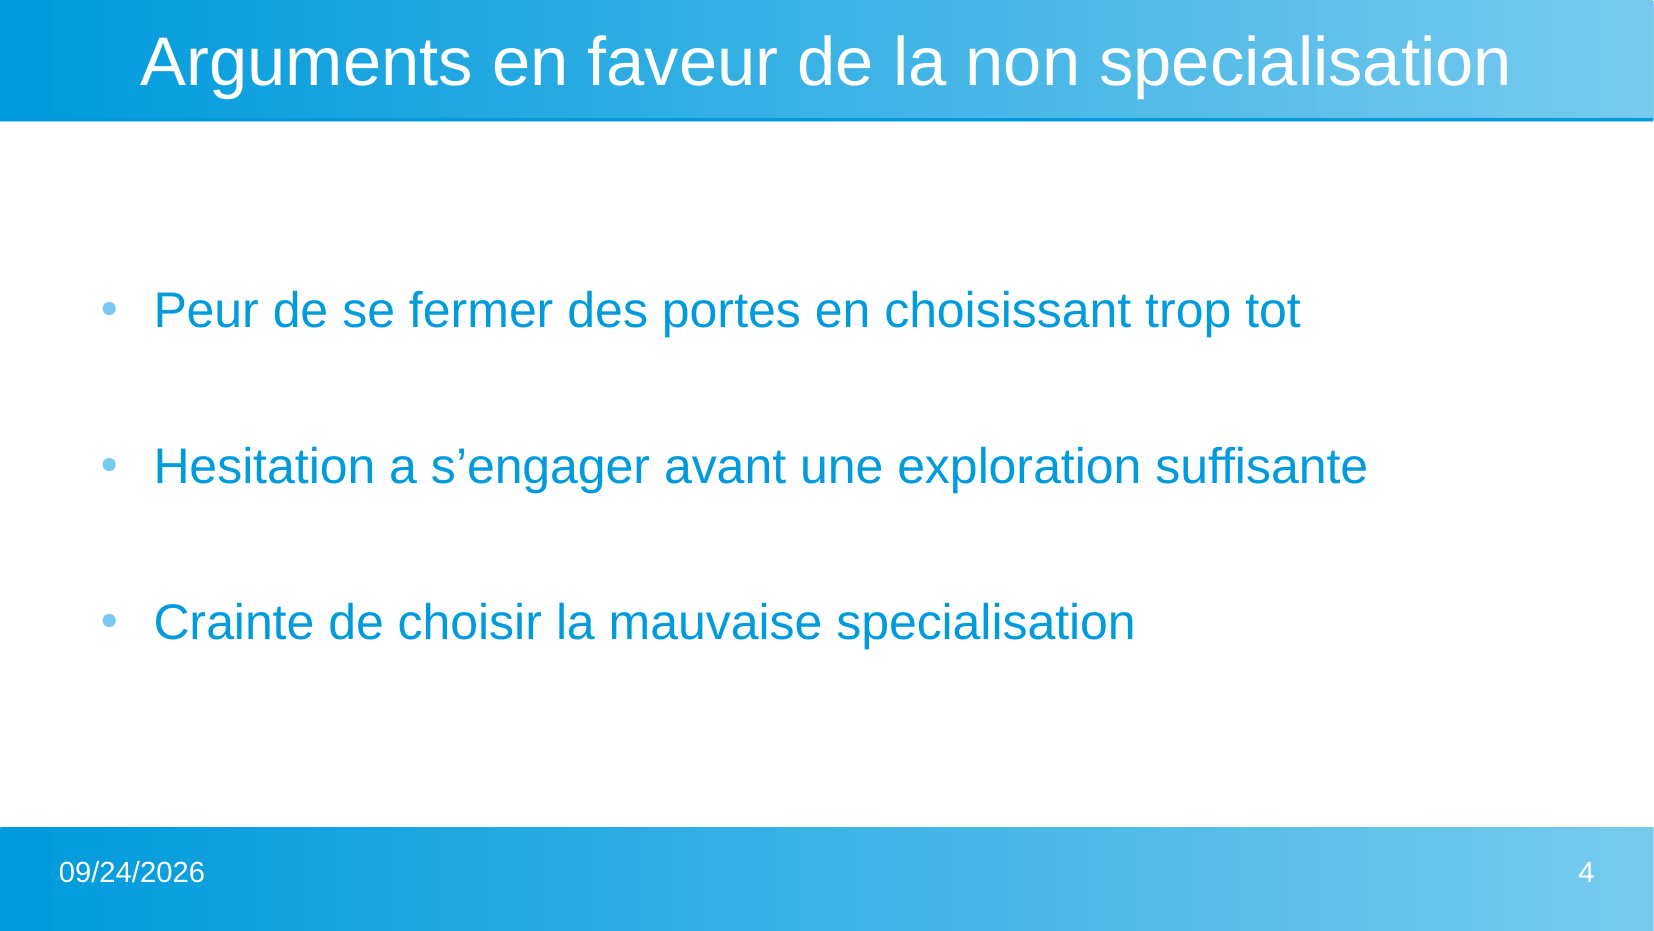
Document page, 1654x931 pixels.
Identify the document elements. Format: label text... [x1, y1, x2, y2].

title Arguments en faveur de la non specialisation [82, 0, 1571, 165]
list Peur de se fermer des portes en choisissant trop tot Hesitation a s’engager avant une exploration suffisante Crainte de choisir la mauvaise specialisation [82, 282, 1571, 823]
